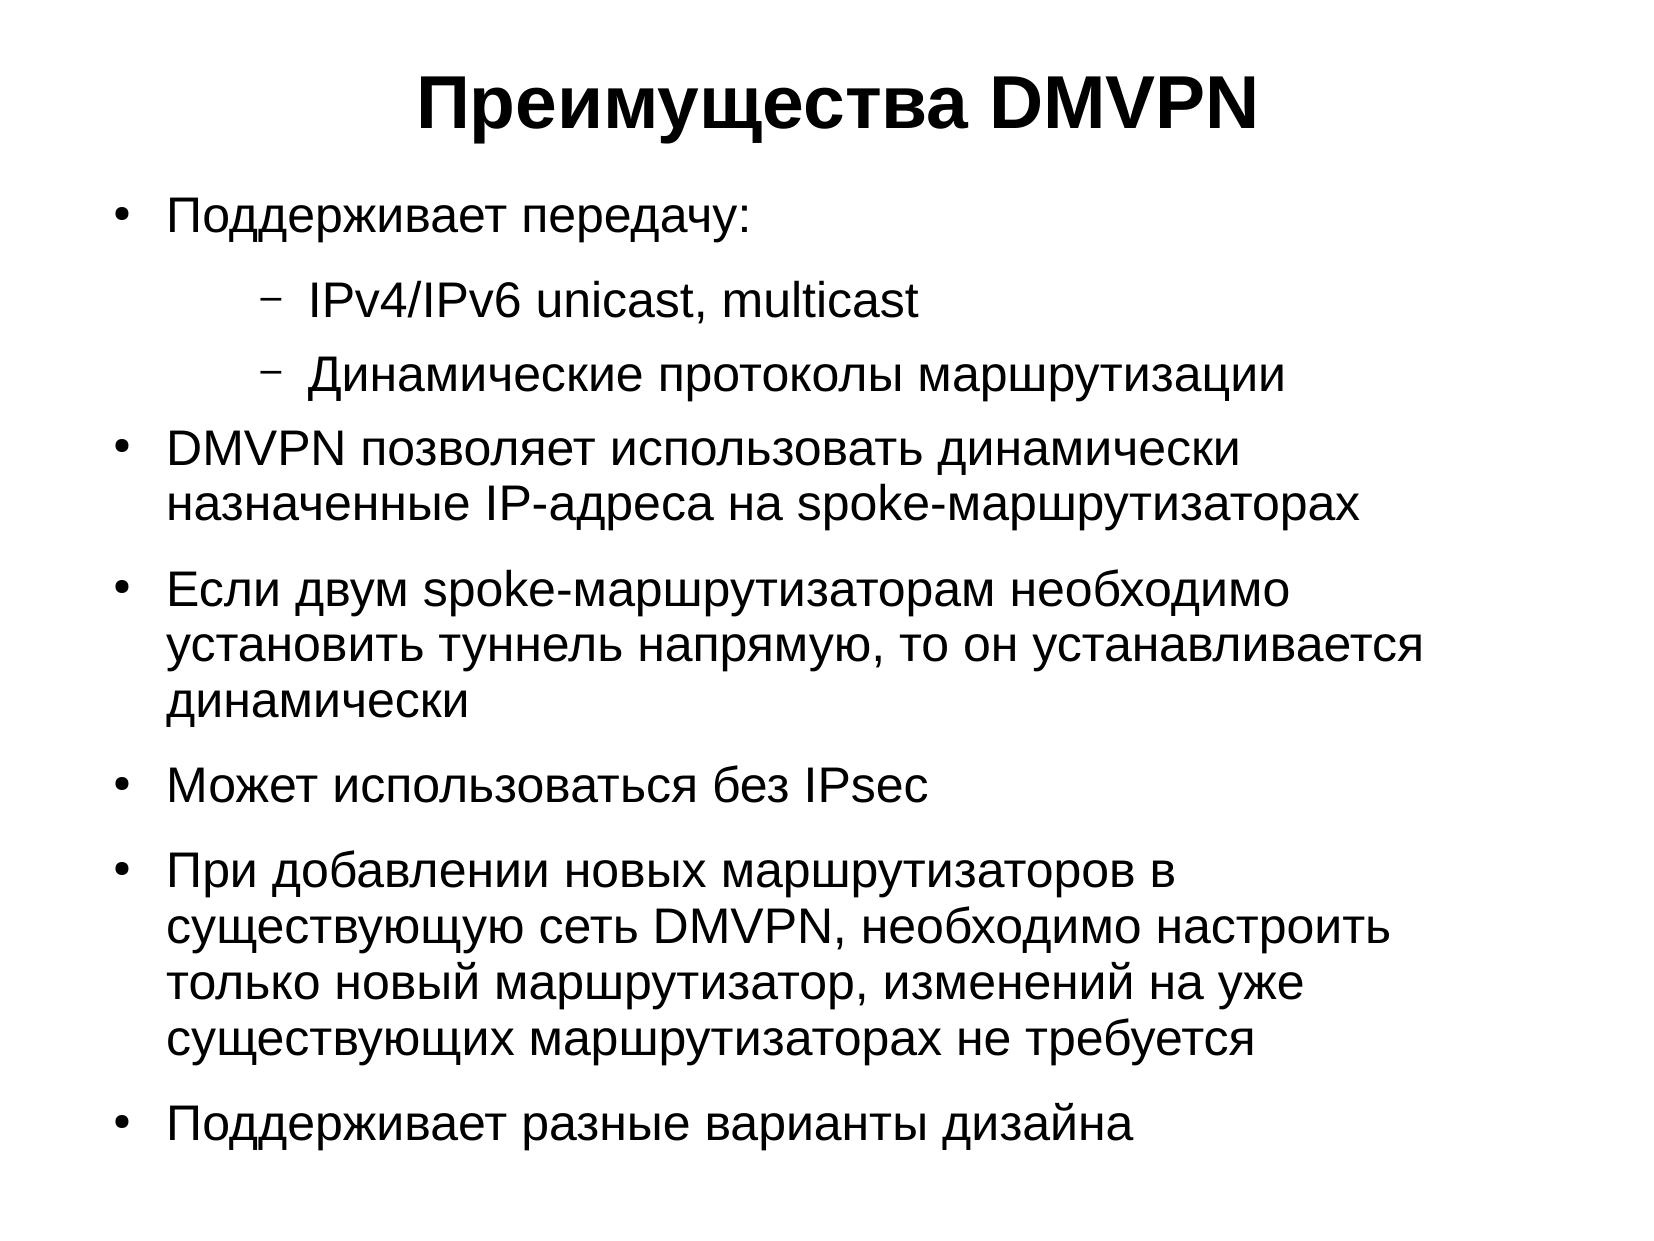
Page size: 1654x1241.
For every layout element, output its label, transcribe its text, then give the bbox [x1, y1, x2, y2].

list Поддерживает передачу: IPv4/IPv6 unicast, multicast Динамические протоколы маршрутизации DMVPN позволяет использовать динамически назначенные IP-адреса на spoke-маршрутизаторах Если двум spoke-маршрутизаторам необходимо установить туннель напрямую, то он устанавливается динамически Может использоваться без IPsec При добавлении новых маршрутизаторов в существующую сеть DMVPN, необходимо настроить только новый маршрутизатор, изменений на уже существующих маршрутизаторах не требуется Поддерживает разные варианты дизайна [95, 187, 1538, 1208]
text_box Преимущества DMVPN [64, 37, 1613, 151]
